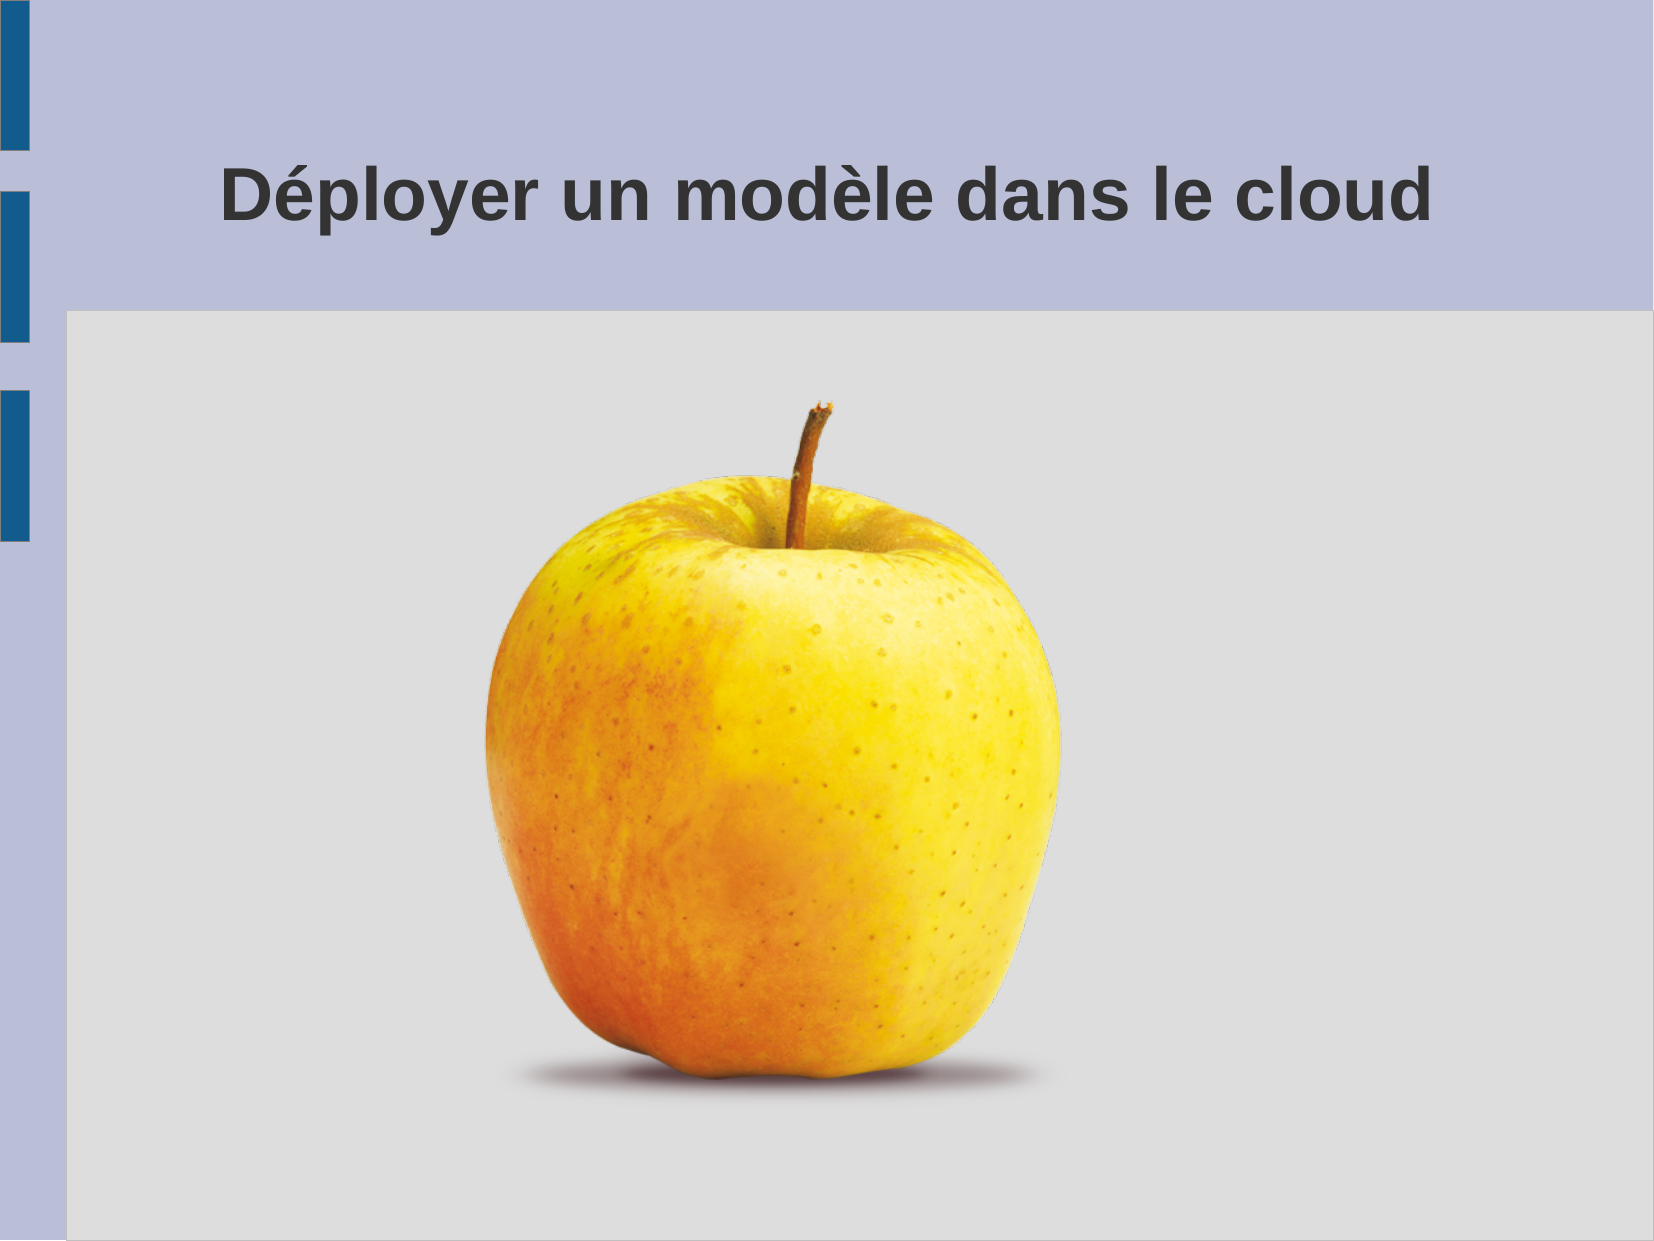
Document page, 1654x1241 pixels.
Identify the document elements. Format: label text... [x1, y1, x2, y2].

picture [401, 377, 1158, 1111]
title Déployer un modèle dans le cloud [121, 91, 1534, 299]
